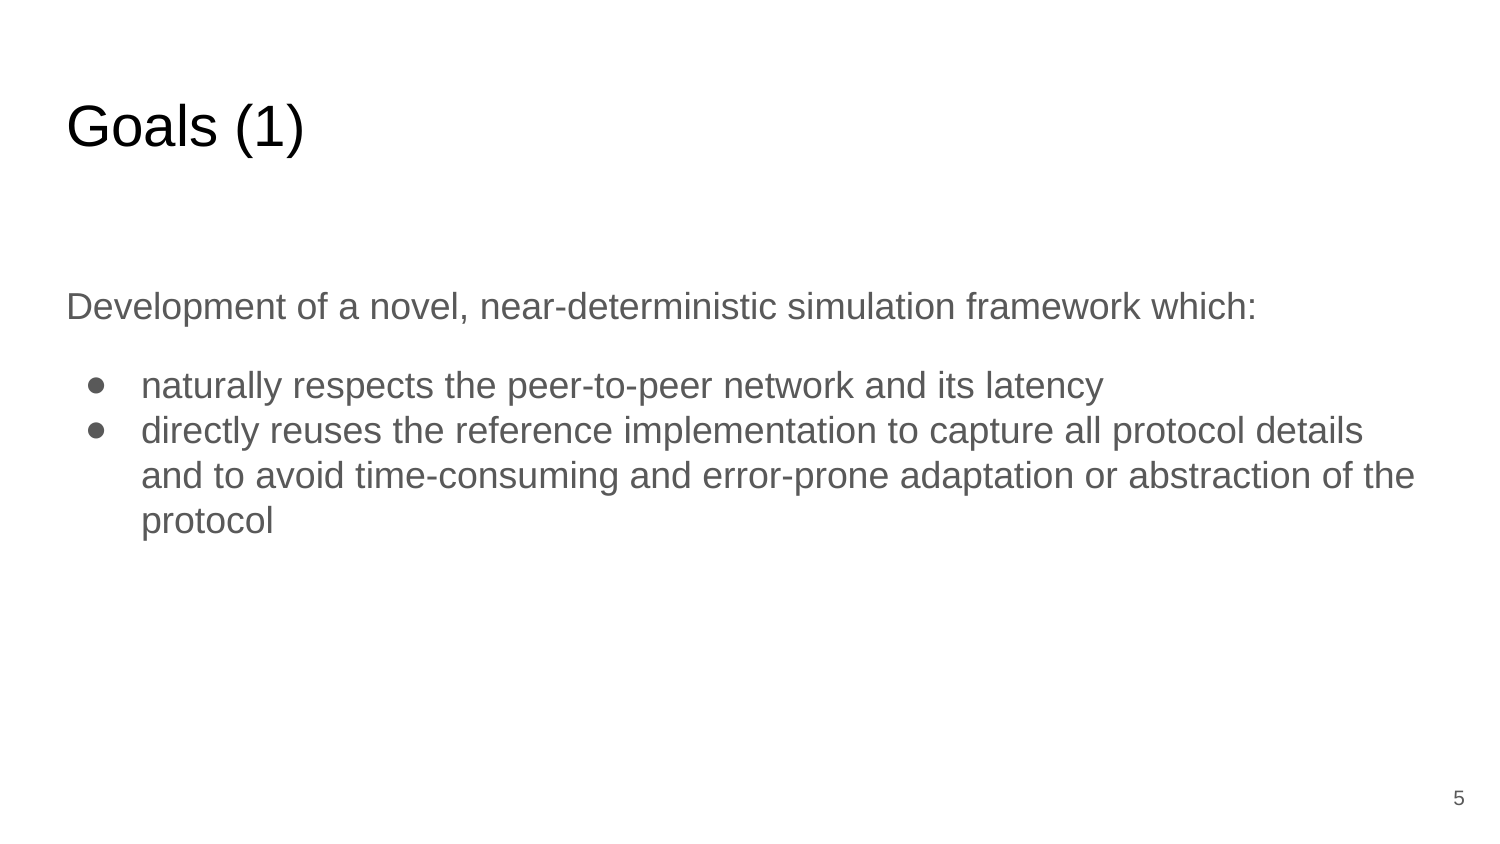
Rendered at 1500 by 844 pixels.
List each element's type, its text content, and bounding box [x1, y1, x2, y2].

title Goals (1) [51, 72, 1449, 167]
list Development of a novel, near-deterministic simulation framework which: naturally respects the peer-to-peer network and its latency directly reuses the reference implementation to capture all protocol details and to avoid time-consuming and error-prone adaptation or abstraction of the protocol [51, 189, 1449, 750]
